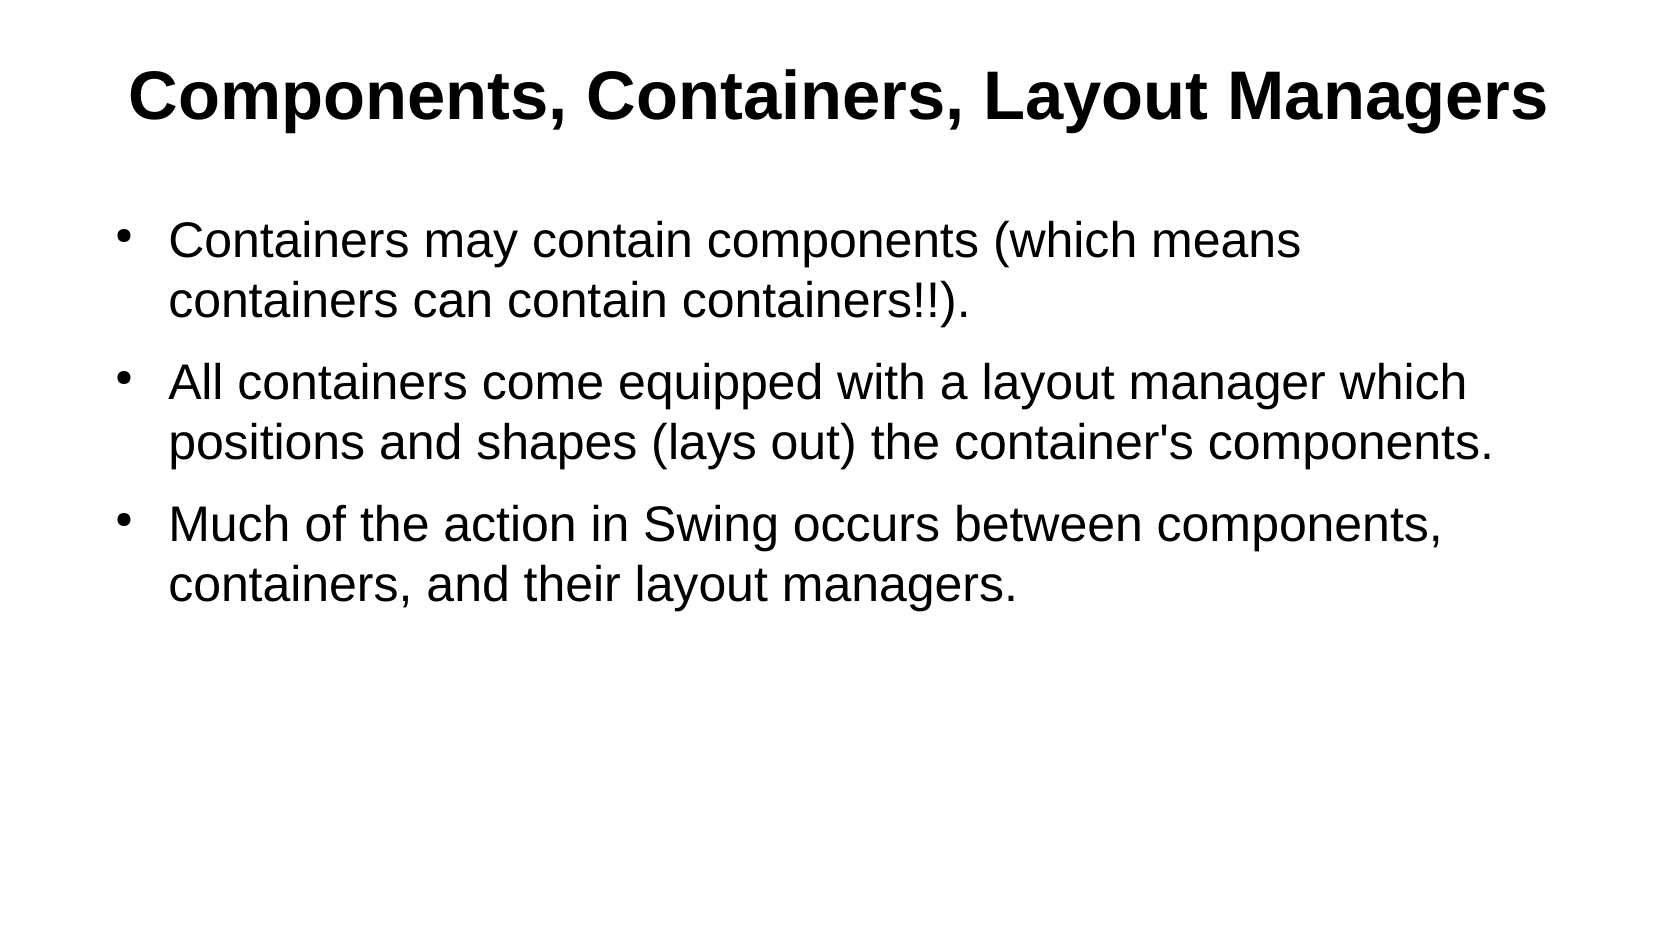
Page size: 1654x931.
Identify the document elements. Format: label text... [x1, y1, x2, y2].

list Containers may contain components (which means containers can contain containers!!). All containers come equipped with a layout manager which positions and shapes (lays out) the container's components. Much of the action in Swing occurs between components, containers, and their layout managers. [82, 199, 1538, 889]
title Components, Containers, Layout Managers [82, 37, 1571, 147]
